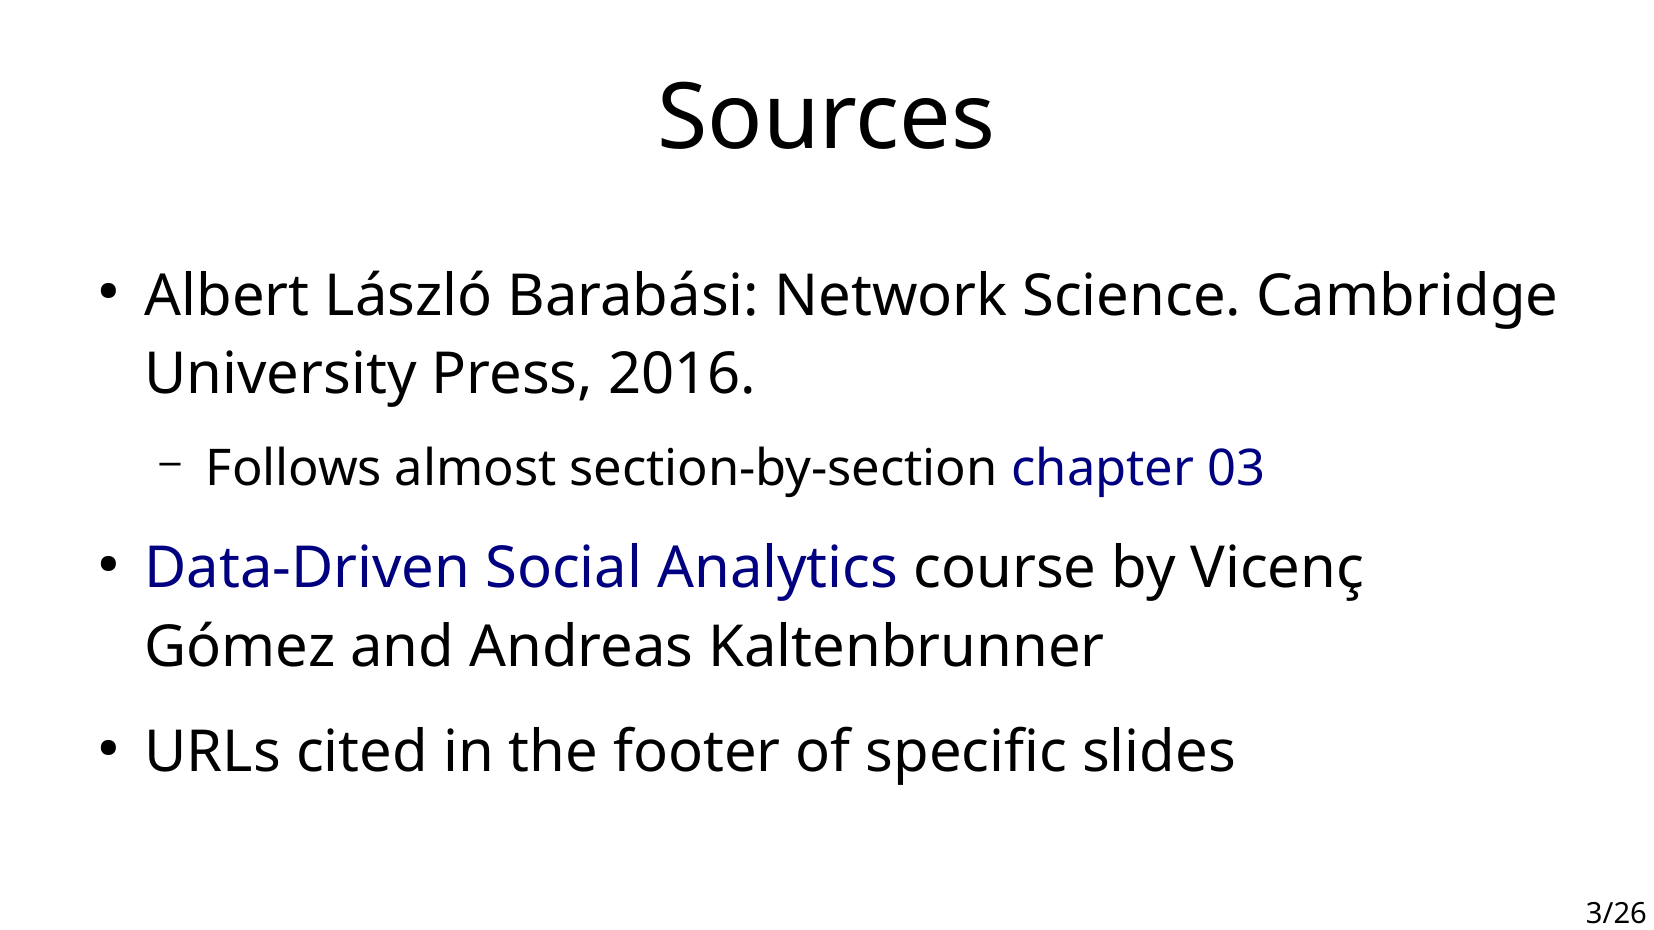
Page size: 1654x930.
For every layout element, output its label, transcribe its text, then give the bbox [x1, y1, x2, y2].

title Sources [82, 1, 1571, 225]
list Albert László Barabási: Network Science. Cambridge University Press, 2016. Follows almost section-by-section chapter 03 Data-Driven Social Analytics course by Vicenç Gómez and Andreas Kaltenbrunner URLs cited in the footer of specific slides [82, 252, 1571, 793]
